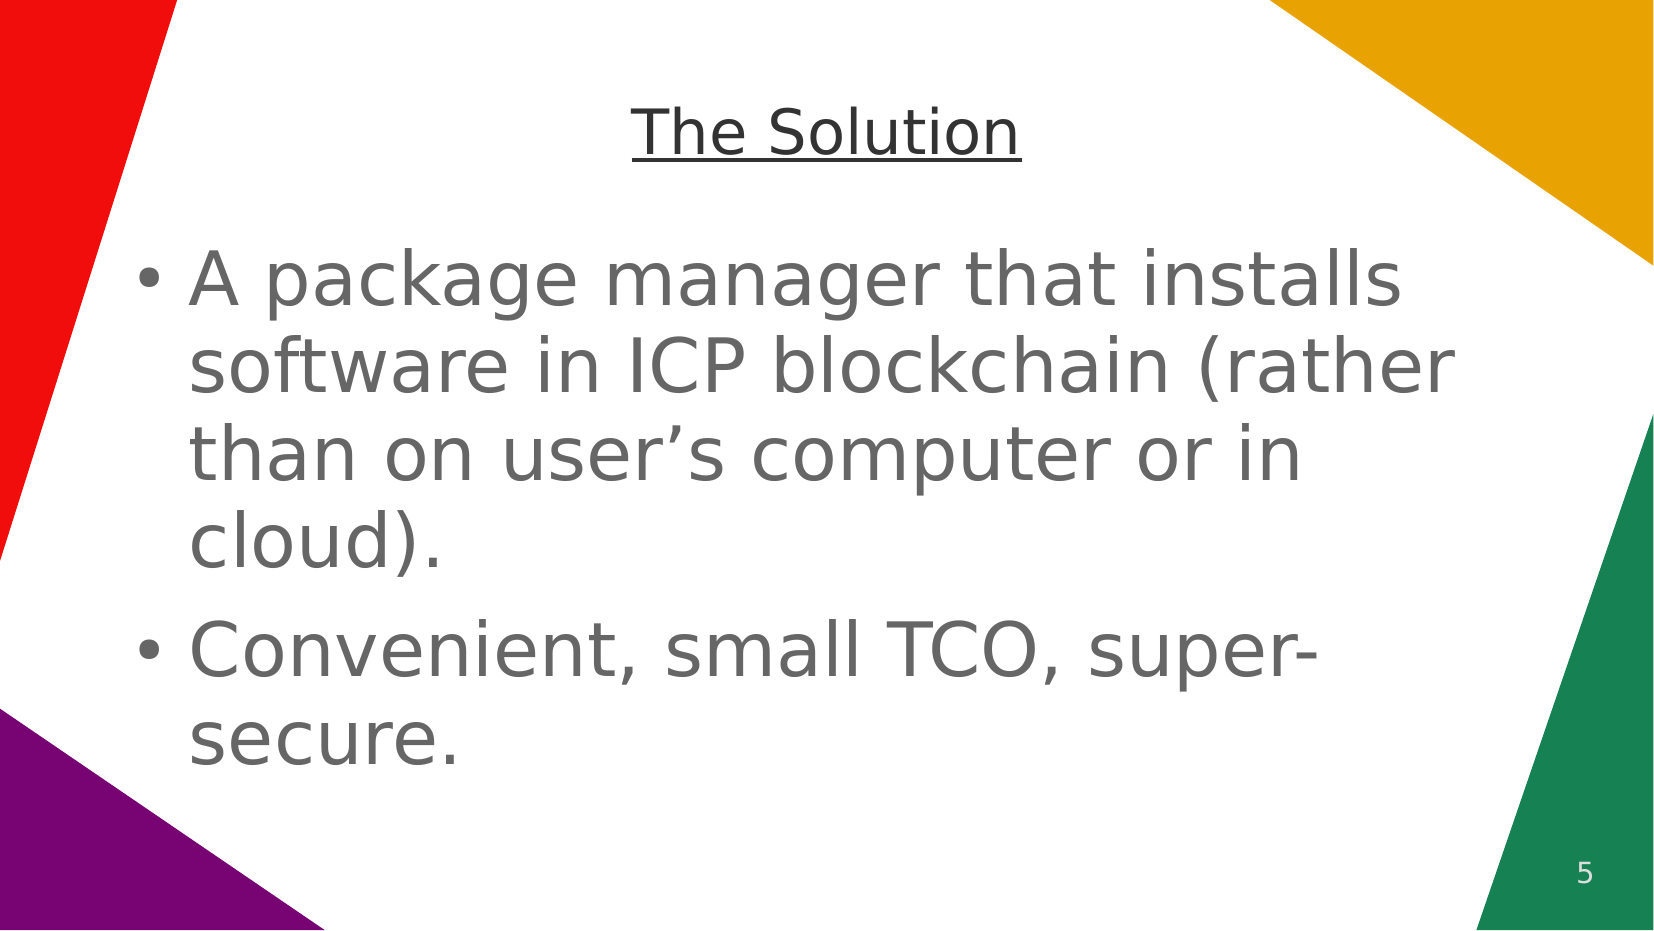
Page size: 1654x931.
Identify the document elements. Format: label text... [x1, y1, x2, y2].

list A package manager that installs software in ICP blockchain (rather than on user’s computer or in cloud). Convenient, small TCO, super-secure. [118, 236, 1536, 827]
title The Solution [118, 59, 1536, 207]
